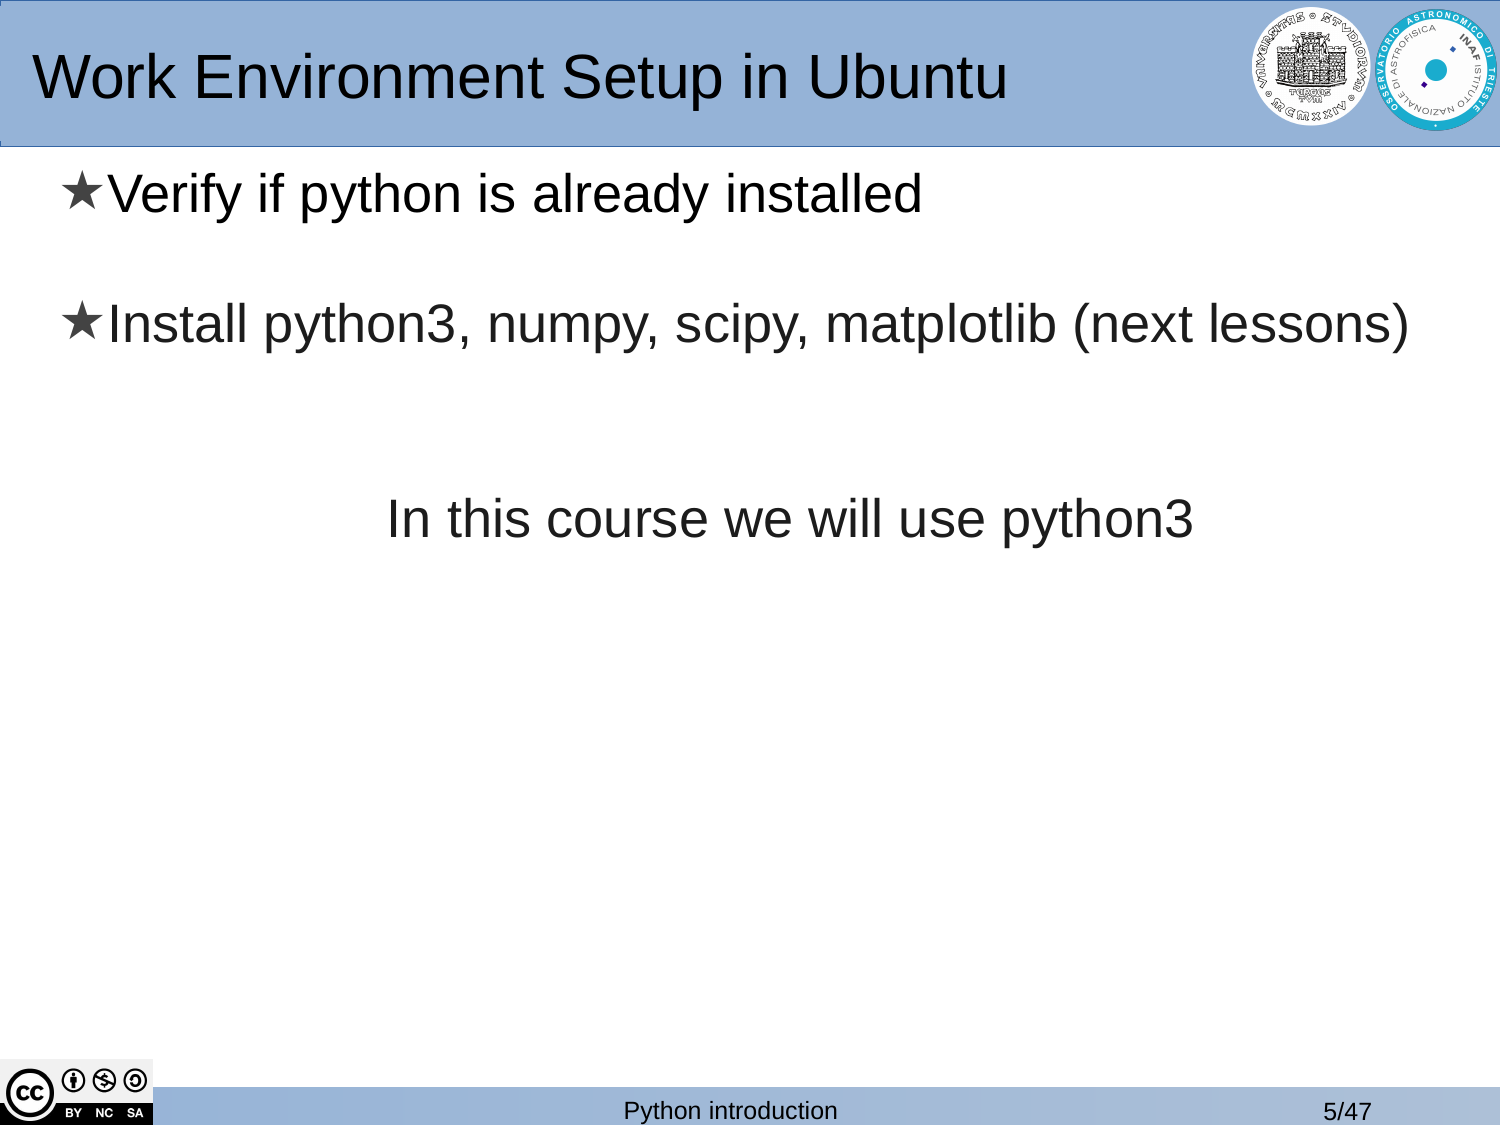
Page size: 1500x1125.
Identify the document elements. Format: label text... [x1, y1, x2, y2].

list Verify if python is already installed Install python3, numpy, scipy, matplotlib (next lessons) In this course we will use python3 [0, 150, 1491, 1024]
picture [0, 1059, 153, 1125]
picture [1252, 0, 1500, 156]
text_box Work Environment Setup in Ubuntu [0, 5, 1243, 141]
